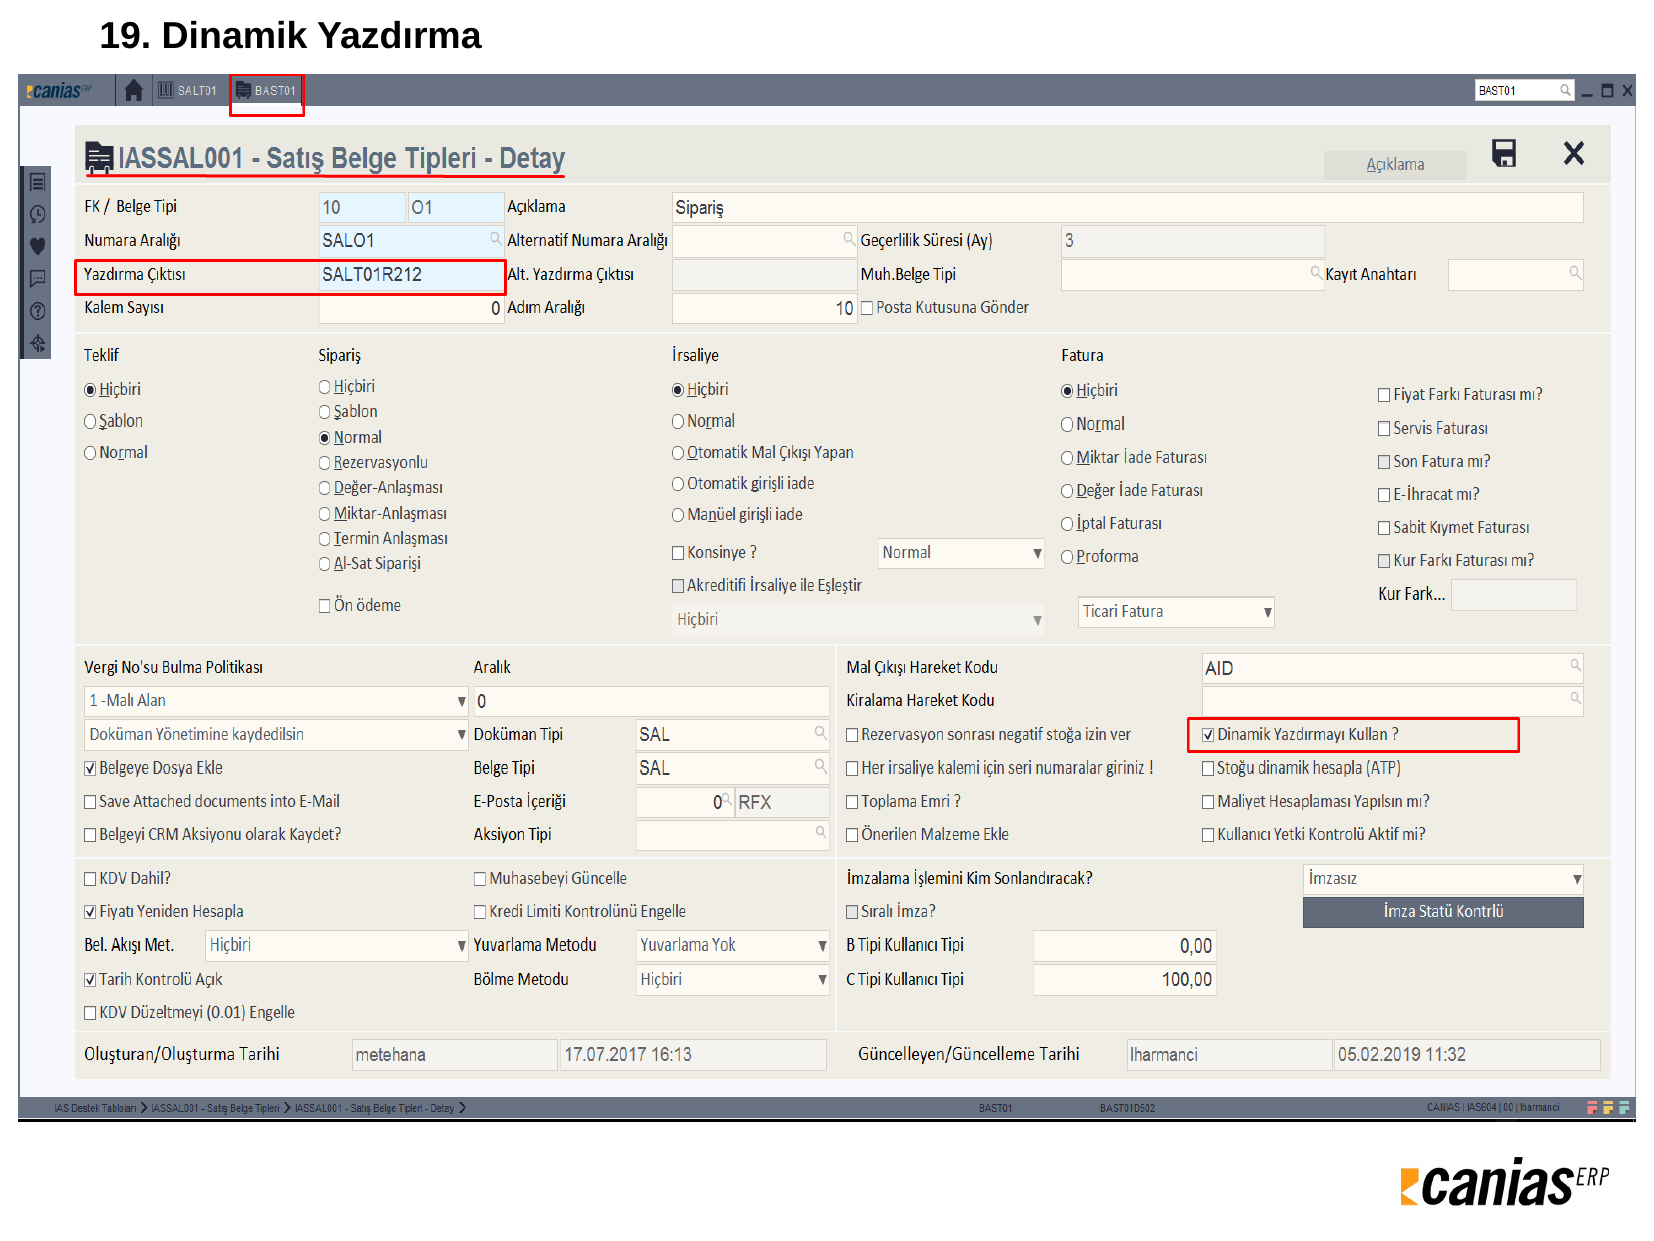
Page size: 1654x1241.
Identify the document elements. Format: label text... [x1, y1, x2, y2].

picture [18, 74, 1636, 1123]
picture [1375, 1139, 1635, 1223]
text_box 19. Dinamik Yazdırma [10, 6, 1625, 65]
